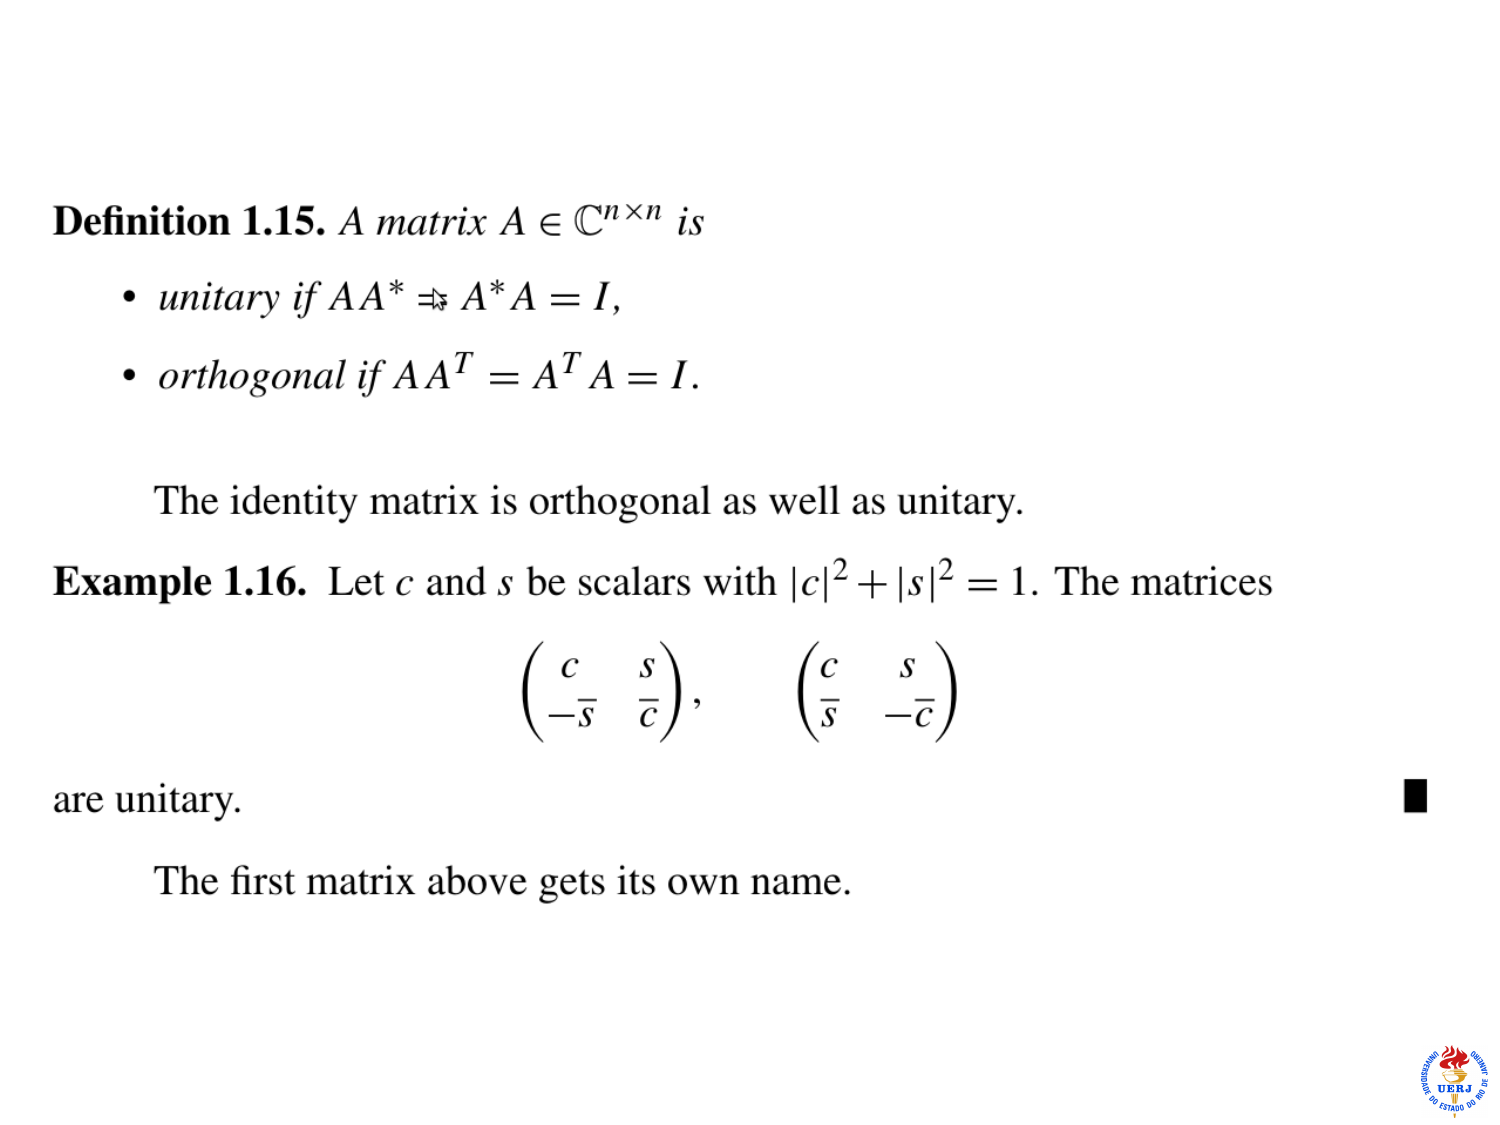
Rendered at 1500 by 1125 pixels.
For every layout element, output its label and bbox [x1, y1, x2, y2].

picture [1421, 1045, 1488, 1118]
picture [0, 149, 1500, 906]
